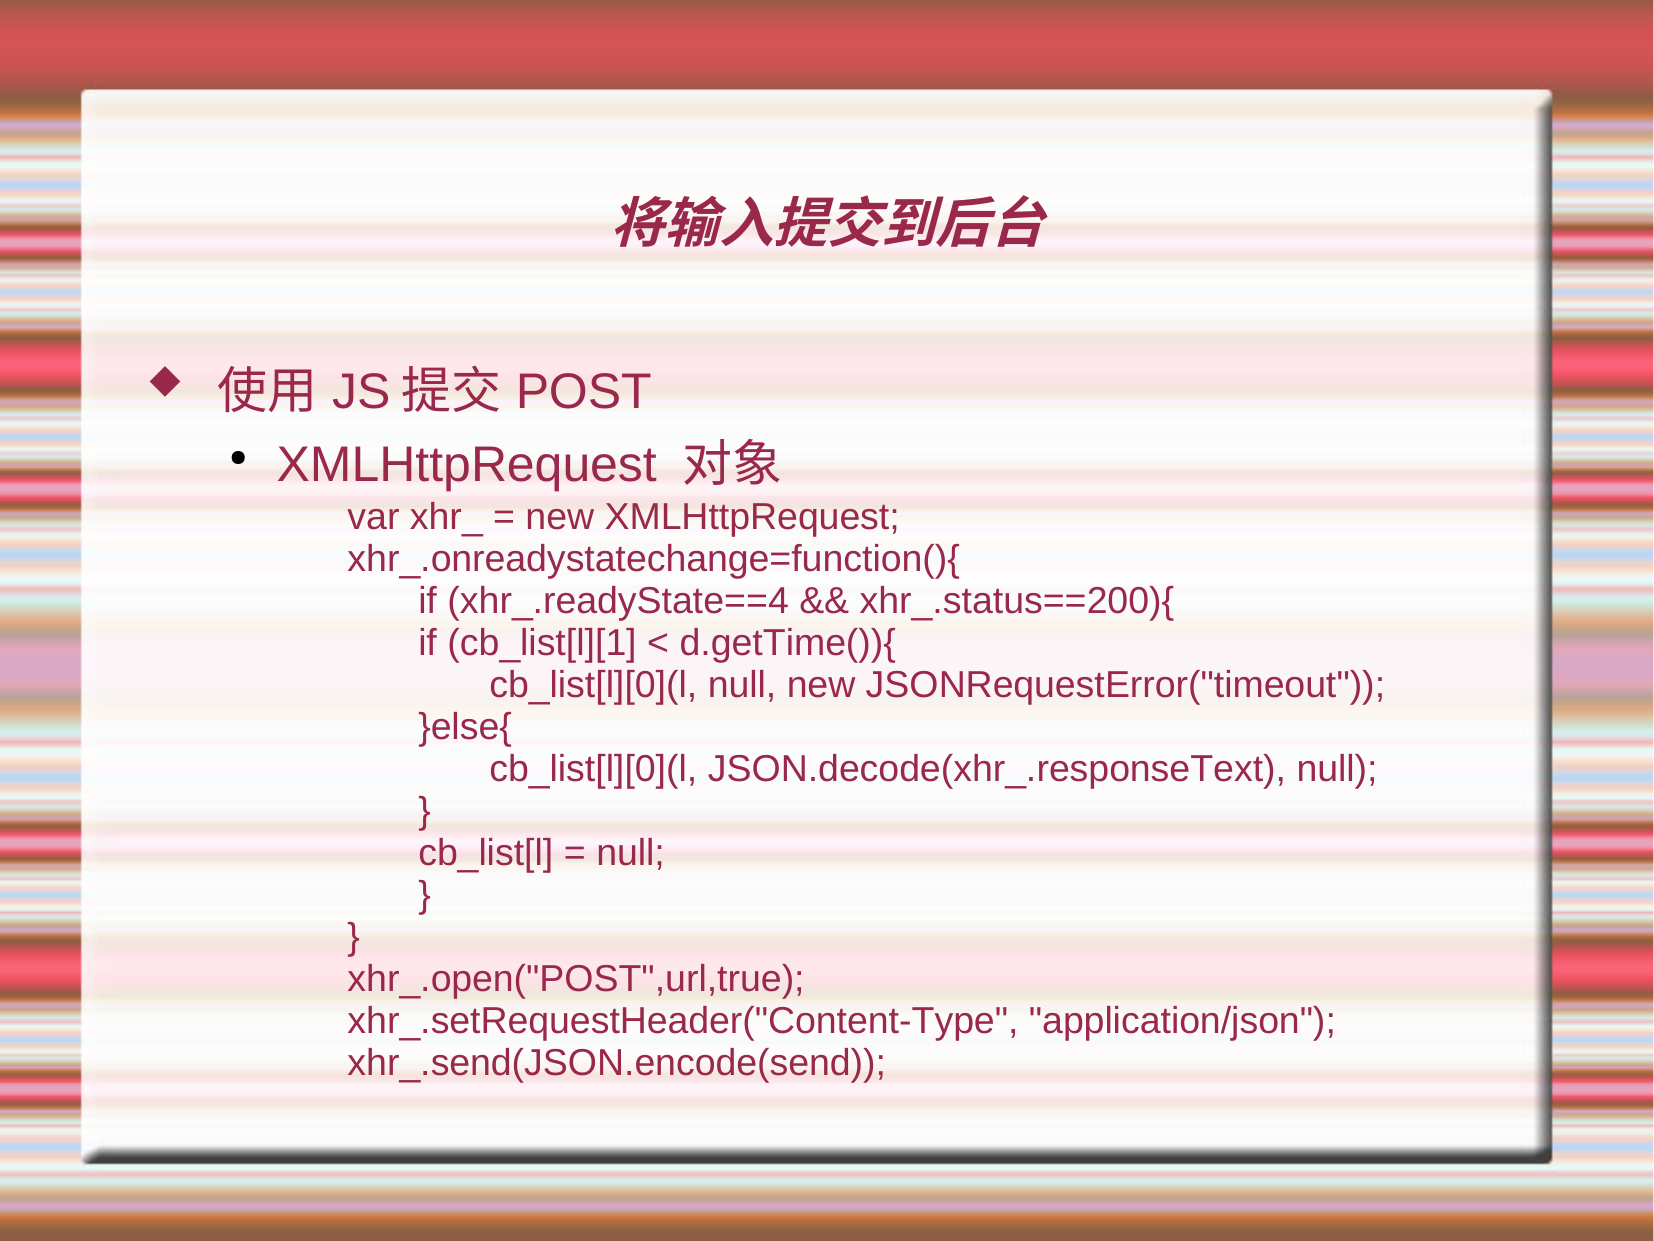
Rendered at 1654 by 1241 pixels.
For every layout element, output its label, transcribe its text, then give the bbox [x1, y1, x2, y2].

title 将输入提交到后台 [121, 114, 1534, 322]
list 使用JS提交POST XMLHttpRequest 对象 var xhr_ = new XMLHttpRequest; xhr_.onreadystatechange=function(){ if (xhr_.readyState==4 && xhr_.status==200){ if (cb_list[l][1] < d.getTime()){ cb_list[l][0](l, null, new JSONRequestError("timeout")); }else{ cb_list[l][0](l, JSON.decode(xhr_.responseText), null); } cb_list[l] = null; } } xhr_.open("POST",url,true); xhr_.setRequestHeader("Content-Type", "application/json"); xhr_.send(JSON.encode(send)); [134, 350, 1516, 1132]
picture [0, 0, 1654, 1241]
